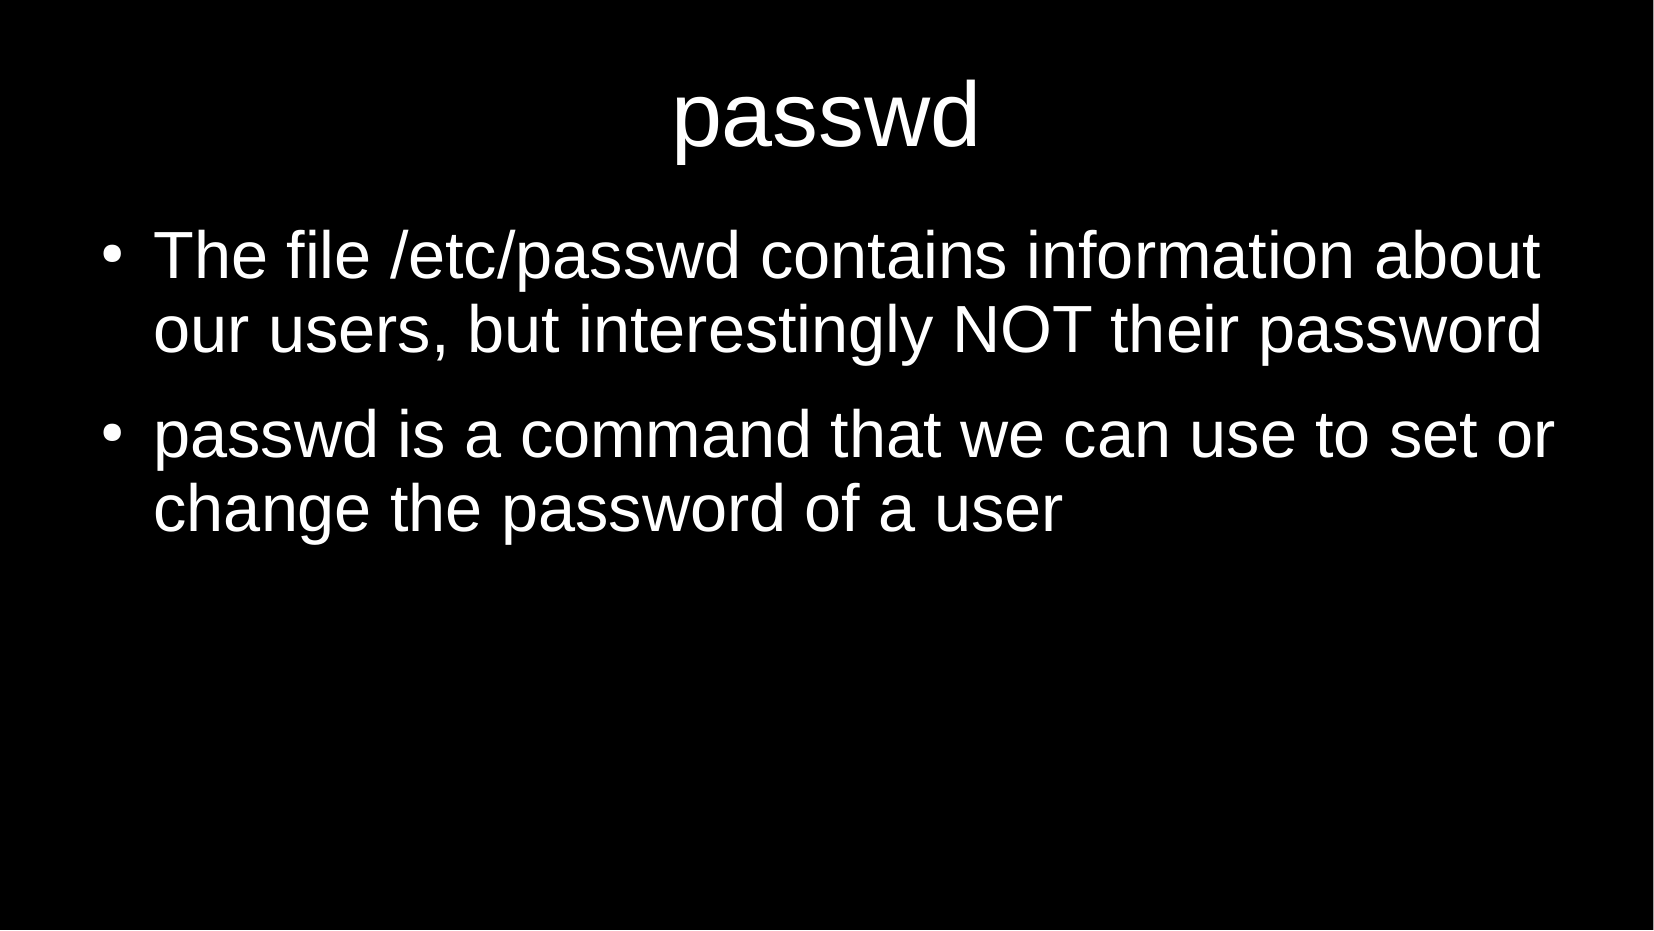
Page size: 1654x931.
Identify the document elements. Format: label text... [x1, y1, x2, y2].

list The file /etc/passwd contains information about our users, but interestingly NOT their password passwd is a command that we can use to set or change the password of a user [82, 217, 1571, 758]
title passwd [82, 37, 1571, 193]
